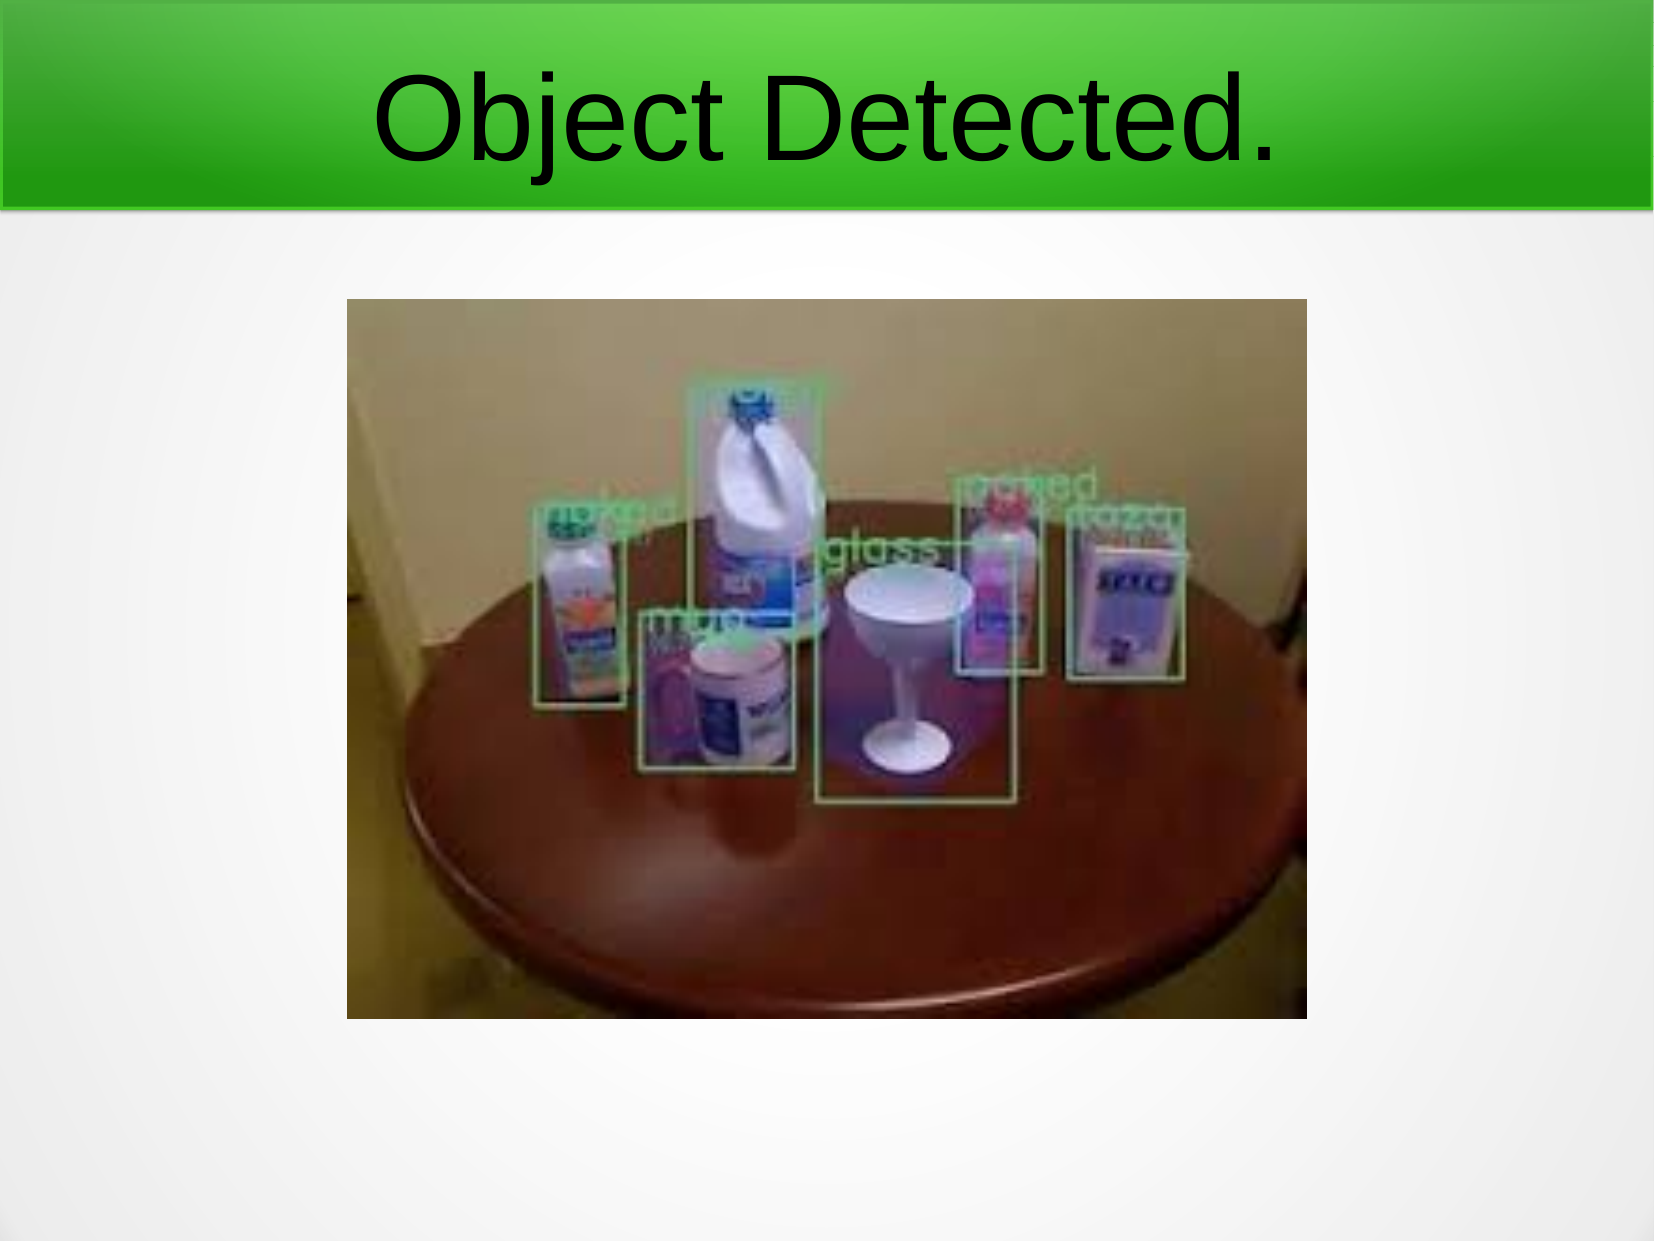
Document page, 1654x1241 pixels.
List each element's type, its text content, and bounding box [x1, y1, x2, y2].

title Object Detected. [82, 47, 1571, 189]
picture [347, 299, 1307, 1019]
